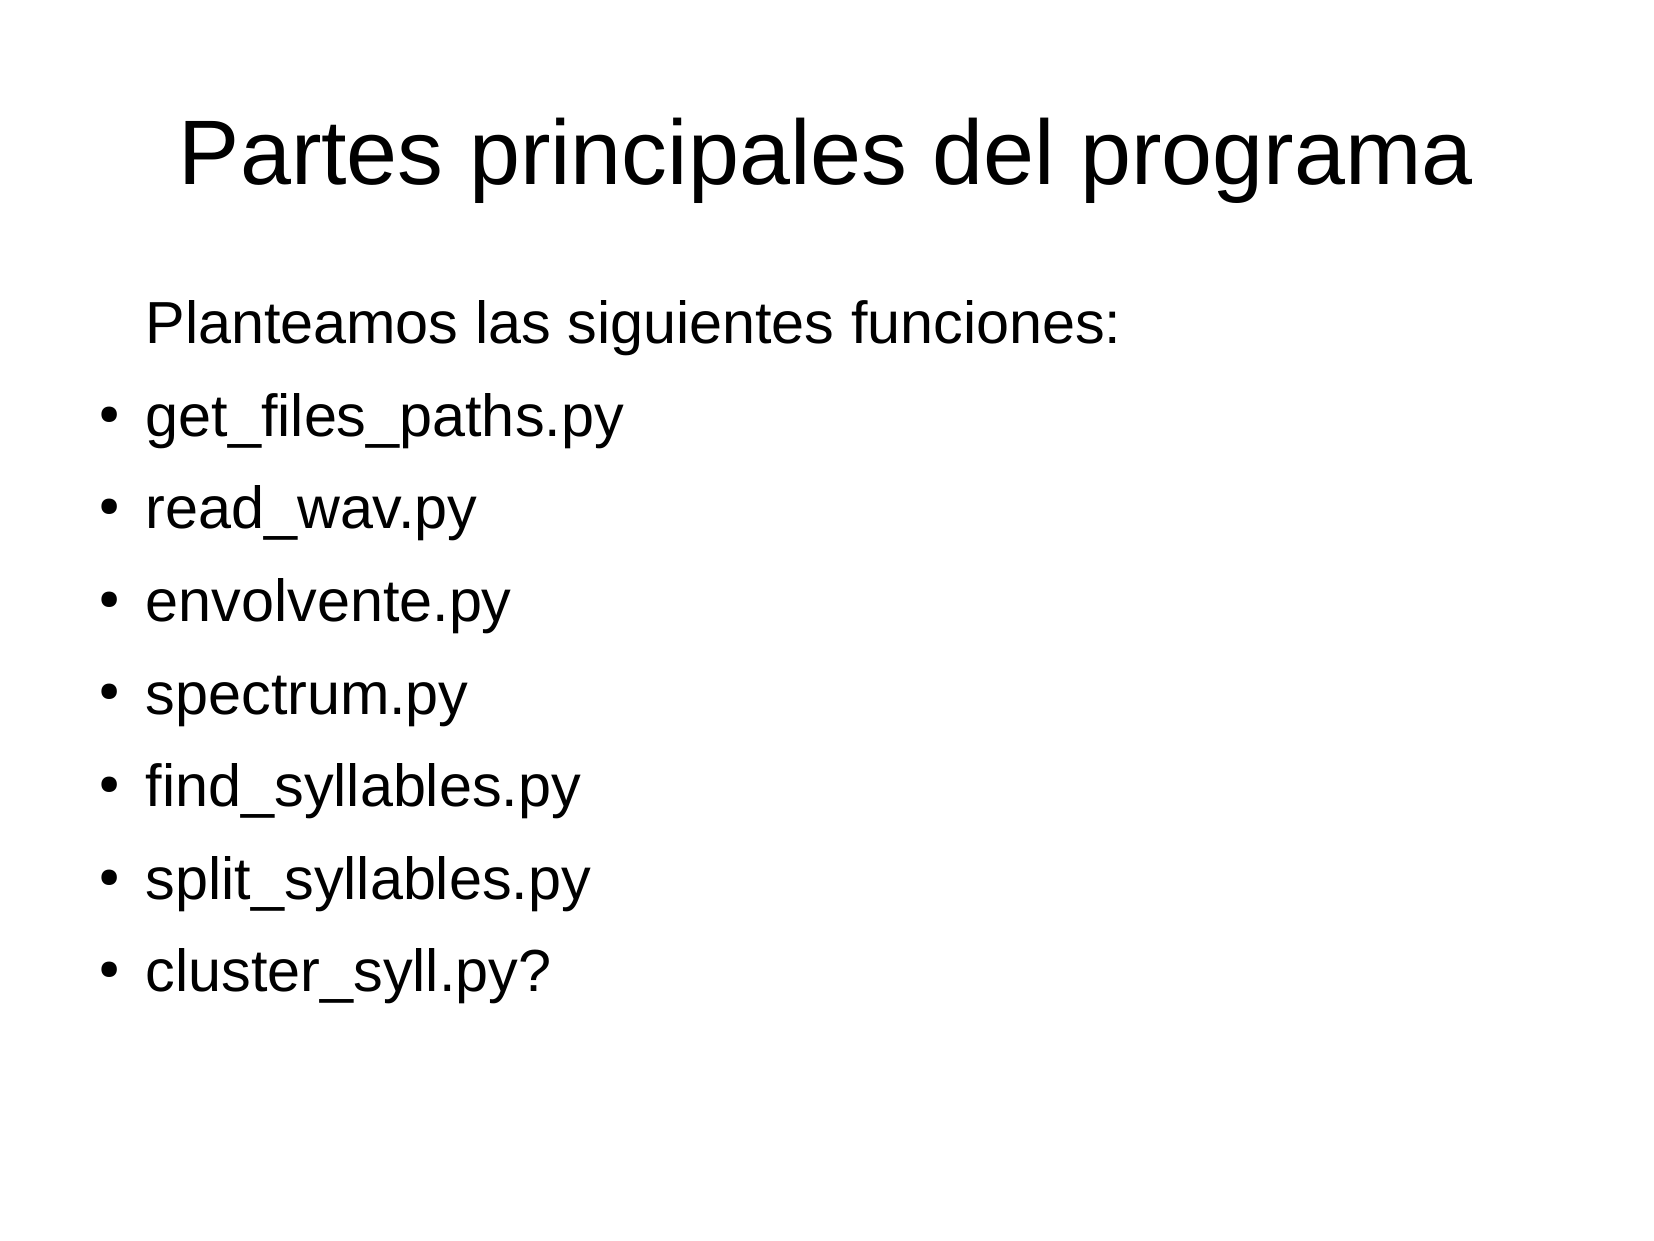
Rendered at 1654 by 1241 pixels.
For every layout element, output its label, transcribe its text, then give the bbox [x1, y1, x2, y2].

title Partes principales del programa [82, 49, 1571, 257]
list Planteamos las siguientes funciones: get_files_paths.py read_wav.py envolvente.py spectrum.py find_syllables.py split_syllables.py cluster_syll.py? [82, 290, 1571, 1010]
